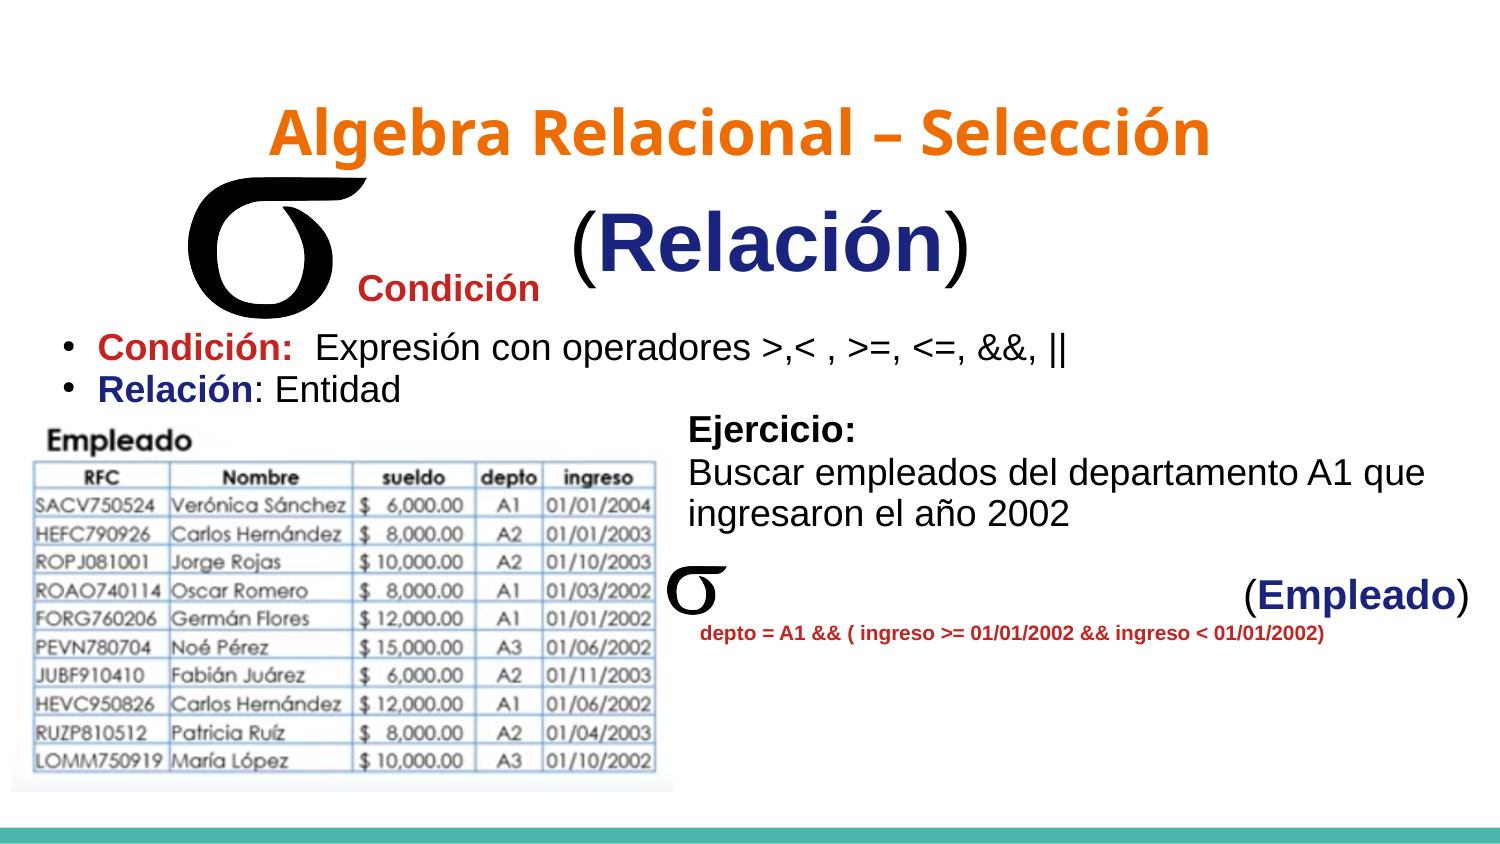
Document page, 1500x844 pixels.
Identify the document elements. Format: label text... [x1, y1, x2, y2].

picture [11, 422, 727, 792]
title Algebra Relacional – Selección [51, 72, 1449, 189]
text_box (Relación) [555, 188, 993, 297]
picture [188, 177, 367, 318]
text_box depto = A1 && ( ingreso >= 01/01/2002 && ingreso < 01/01/2002) [685, 614, 1382, 653]
text_box Condición: Expresión con operadores >,< , >=, <=, &&, || Relación: Entidad [47, 318, 1193, 418]
text_box (Empleado) [1228, 564, 1500, 650]
text_box Condición [342, 259, 567, 317]
text_box Ejercicio: Buscar empleados del departamento A1 que ingresaron el año 2002 [673, 401, 1441, 543]
